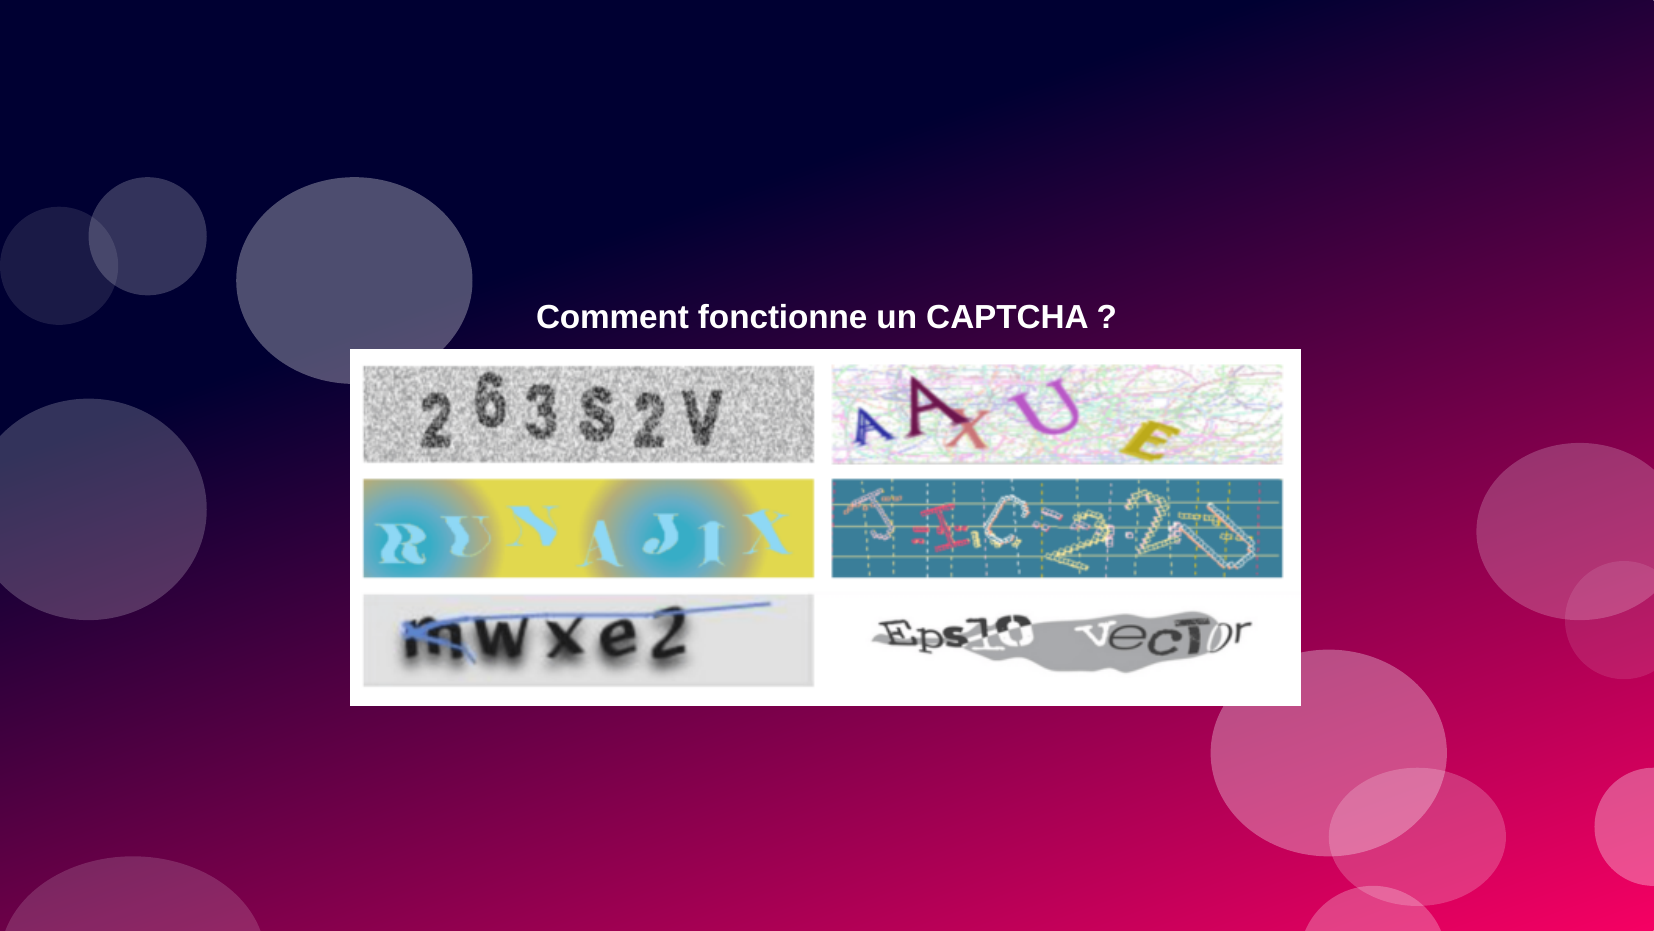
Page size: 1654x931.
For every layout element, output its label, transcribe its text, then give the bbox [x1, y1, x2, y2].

picture [350, 349, 1301, 706]
title Comment fonctionne un CAPTCHA ? [88, 236, 1565, 399]
